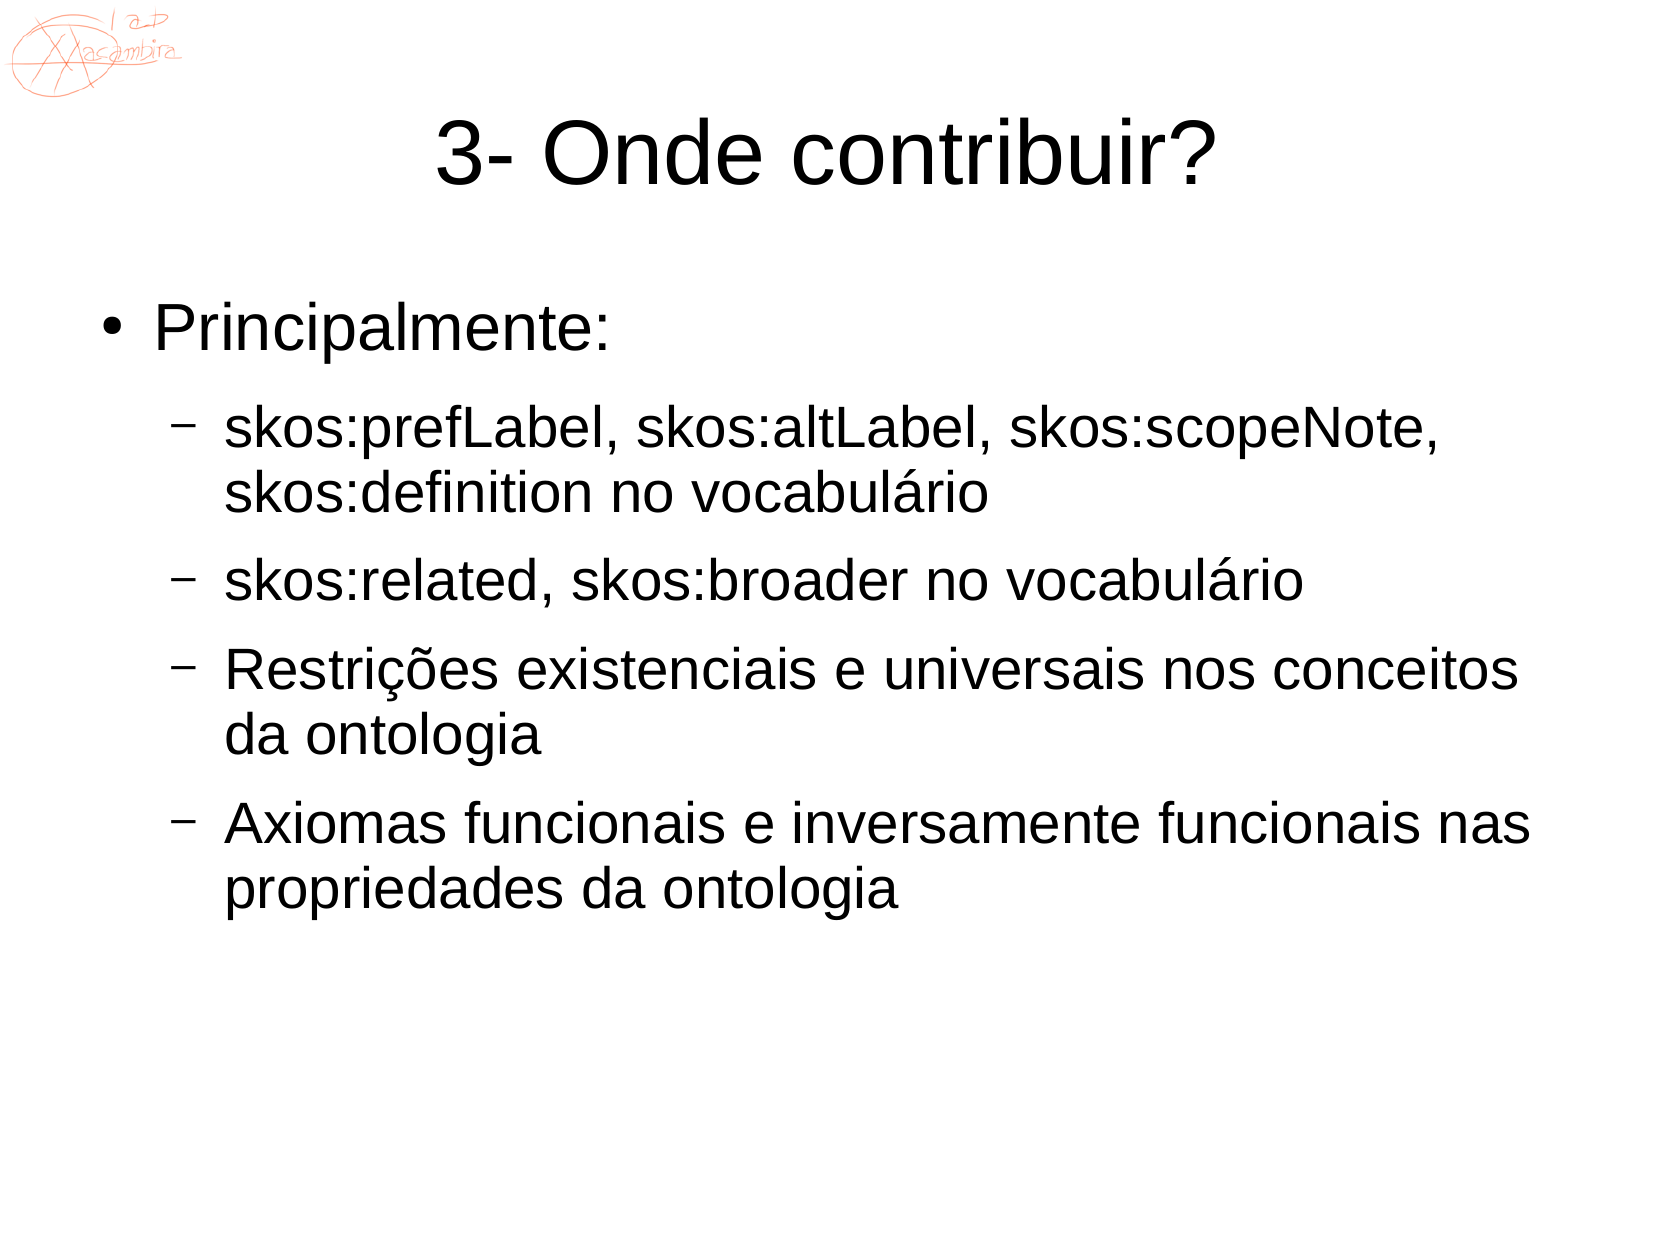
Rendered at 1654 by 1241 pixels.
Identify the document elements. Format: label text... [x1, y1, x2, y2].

title 3- Onde contribuir? [82, 49, 1571, 257]
list Principalmente: skos:prefLabel, skos:altLabel, skos:scopeNote, skos:definition no vocabulário skos:related, skos:broader no vocabulário Restrições existenciais e universais nos conceitos da ontologia Axiomas funcionais e inversamente funcionais nas propriedades da ontologia [82, 290, 1538, 1010]
picture [3, 3, 184, 100]
